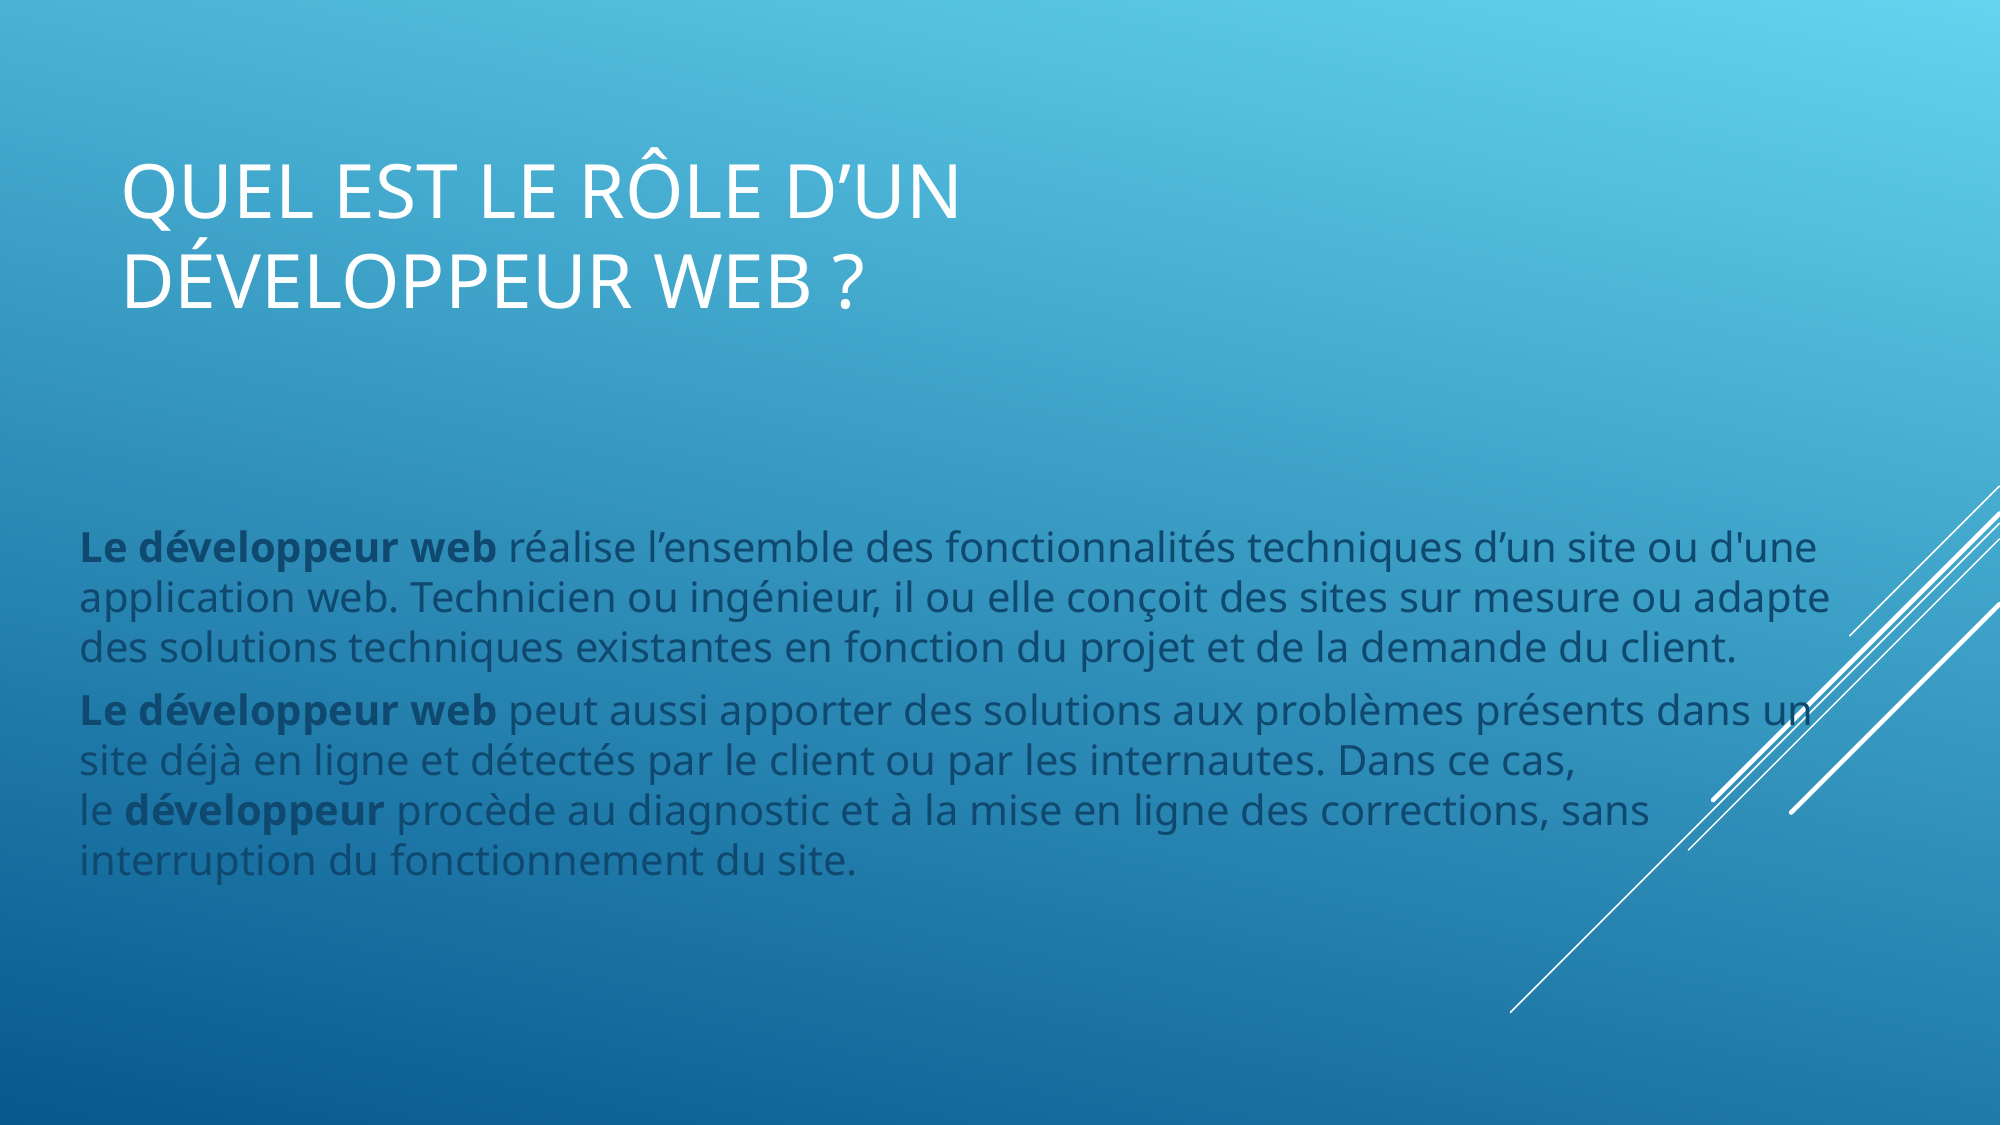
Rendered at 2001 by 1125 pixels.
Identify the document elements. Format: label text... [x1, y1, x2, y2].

title Quel est le rôle d’un développeur web ? [105, 109, 1506, 358]
list Le développeur web réalise l’ensemble des fonctionnalités techniques d’un site ou d'une application web. Technicien ou ingénieur, il ou elle conçoit des sites sur mesure ou adapte des solutions techniques existantes en fonction du projet et de la demande du client. Le développeur web peut aussi apporter des solutions aux problèmes présents dans un site déjà en ligne et détectés par le client ou par les internautes. Dans ce cas, le développeur procède au diagnostic et à la mise en ligne des corrections, sans interruption du fonctionnement du site. [64, 395, 1850, 1010]
